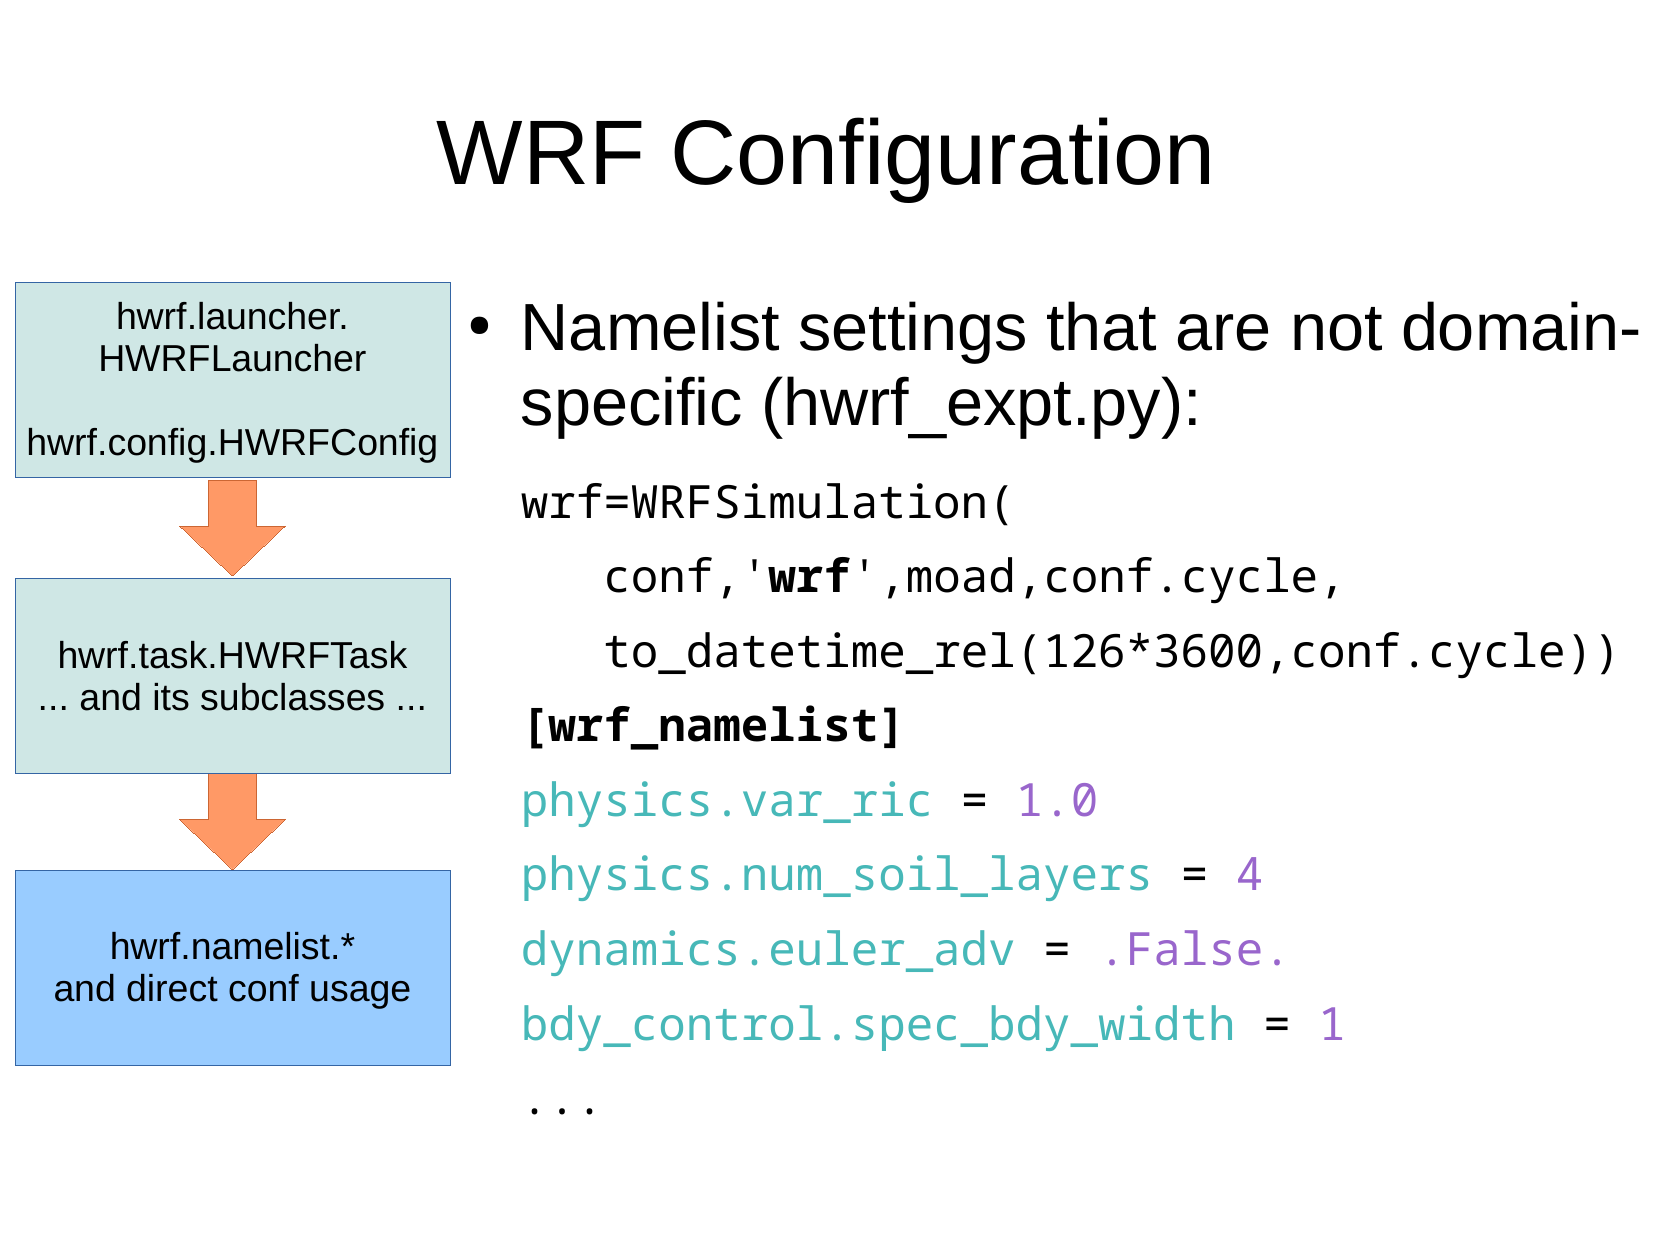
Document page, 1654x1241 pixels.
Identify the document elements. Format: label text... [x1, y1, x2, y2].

text_box [179, 774, 286, 870]
text_box hwrf.namelist.* and direct conf usage [15, 870, 451, 1066]
list Namelist settings that are not domain-specific (hwrf_expt.py): wrf=WRFSimulation( conf,'wrf',moad,conf.cycle, to_datetime_rel(126*3600,conf.cycle)) [wrf_namelist] physics.var_ric = 1.0 physics.num_soil_layers = 4 dynamics.euler_adv = .False. bdy_control.spec_bdy_width = 1 ... [450, 290, 1654, 1201]
text_box hwrf.launcher. HWRFLauncher hwrf.config.HWRFConfig [15, 282, 451, 478]
text_box hwrf.task.HWRFTask ... and its subclasses ... [15, 578, 451, 774]
title WRF Configuration [82, 49, 1571, 257]
text_box [179, 480, 286, 576]
